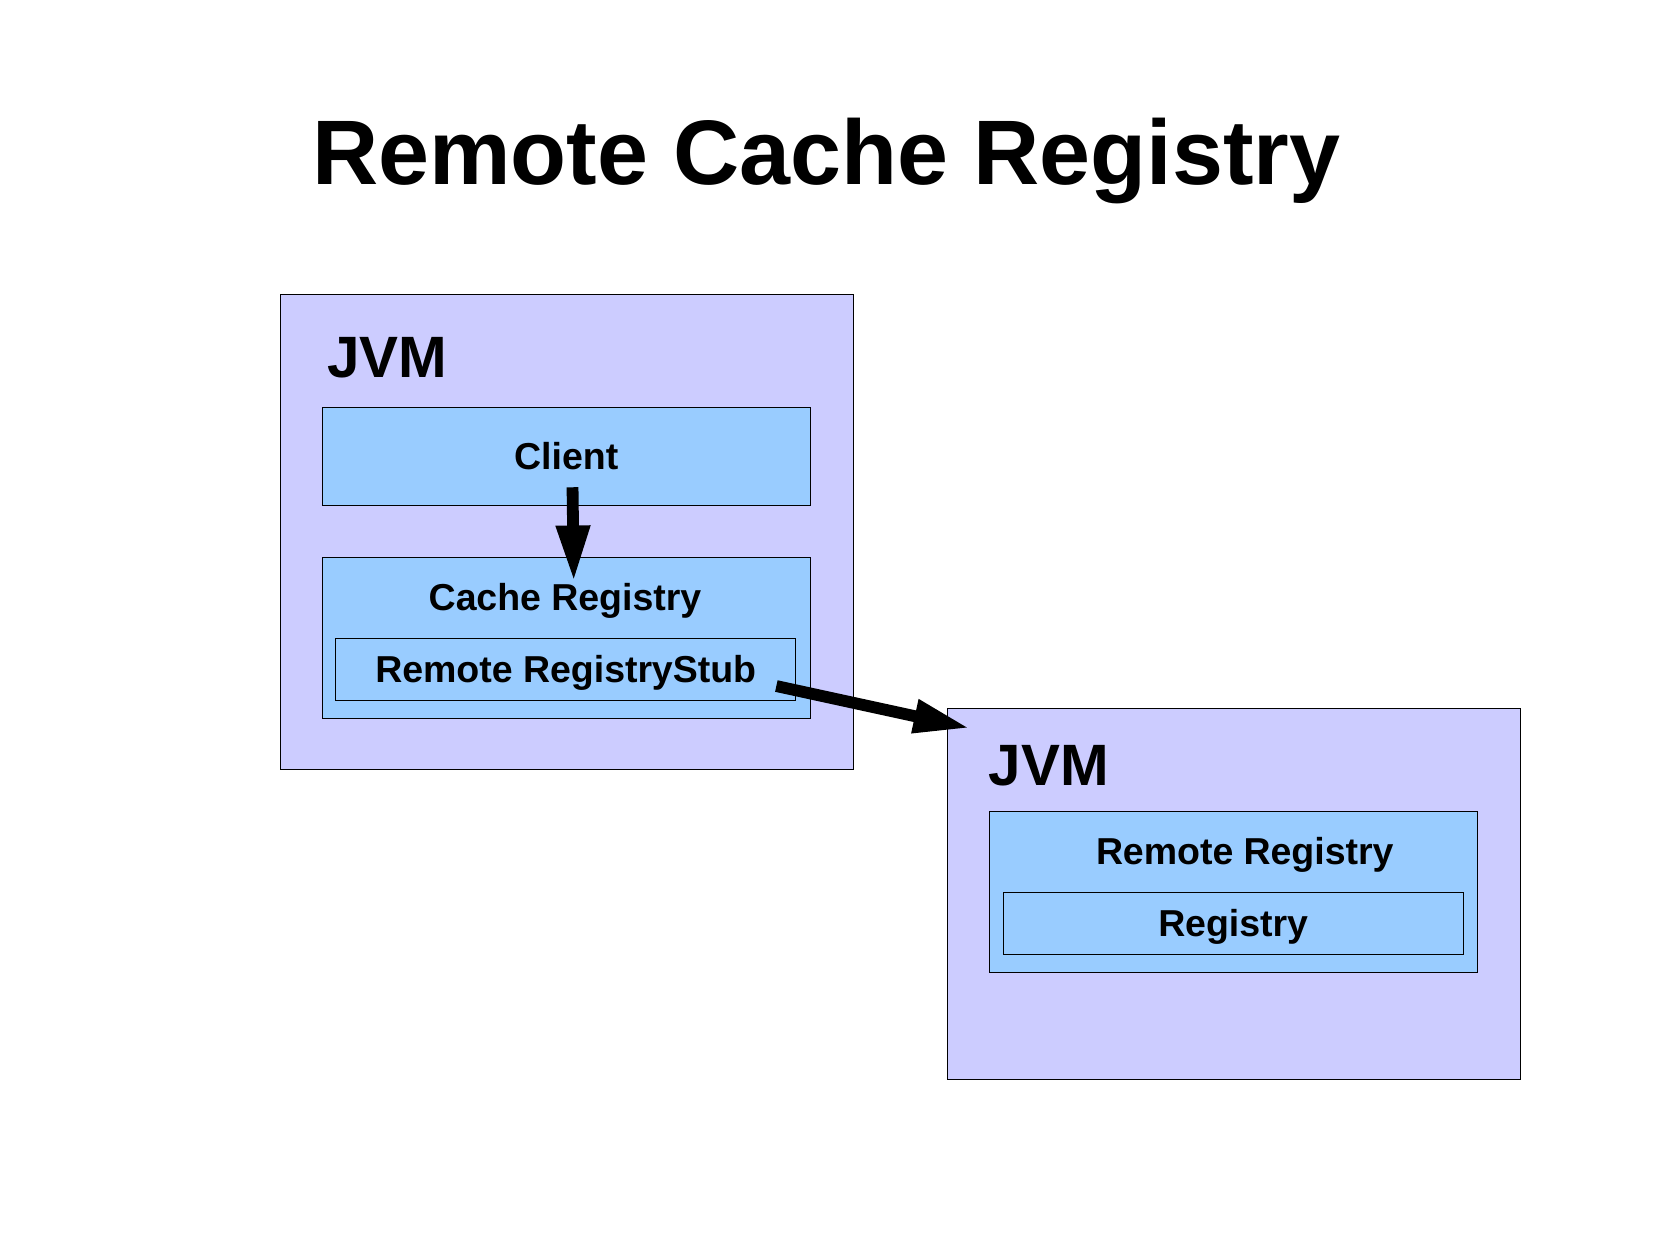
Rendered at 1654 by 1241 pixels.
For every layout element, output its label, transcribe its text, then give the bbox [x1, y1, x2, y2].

text_box Remote Registry [1081, 822, 1409, 881]
text_box JVM [973, 724, 1124, 807]
text_box [947, 708, 1521, 1080]
text_box [280, 294, 854, 770]
text_box Cache Registry [414, 568, 716, 627]
title Remote Cache Registry [82, 49, 1571, 257]
text_box JVM [312, 317, 462, 399]
text_box Registry [1003, 892, 1464, 955]
text_box Remote RegistryStub [335, 638, 796, 701]
text_box Client [322, 407, 811, 506]
